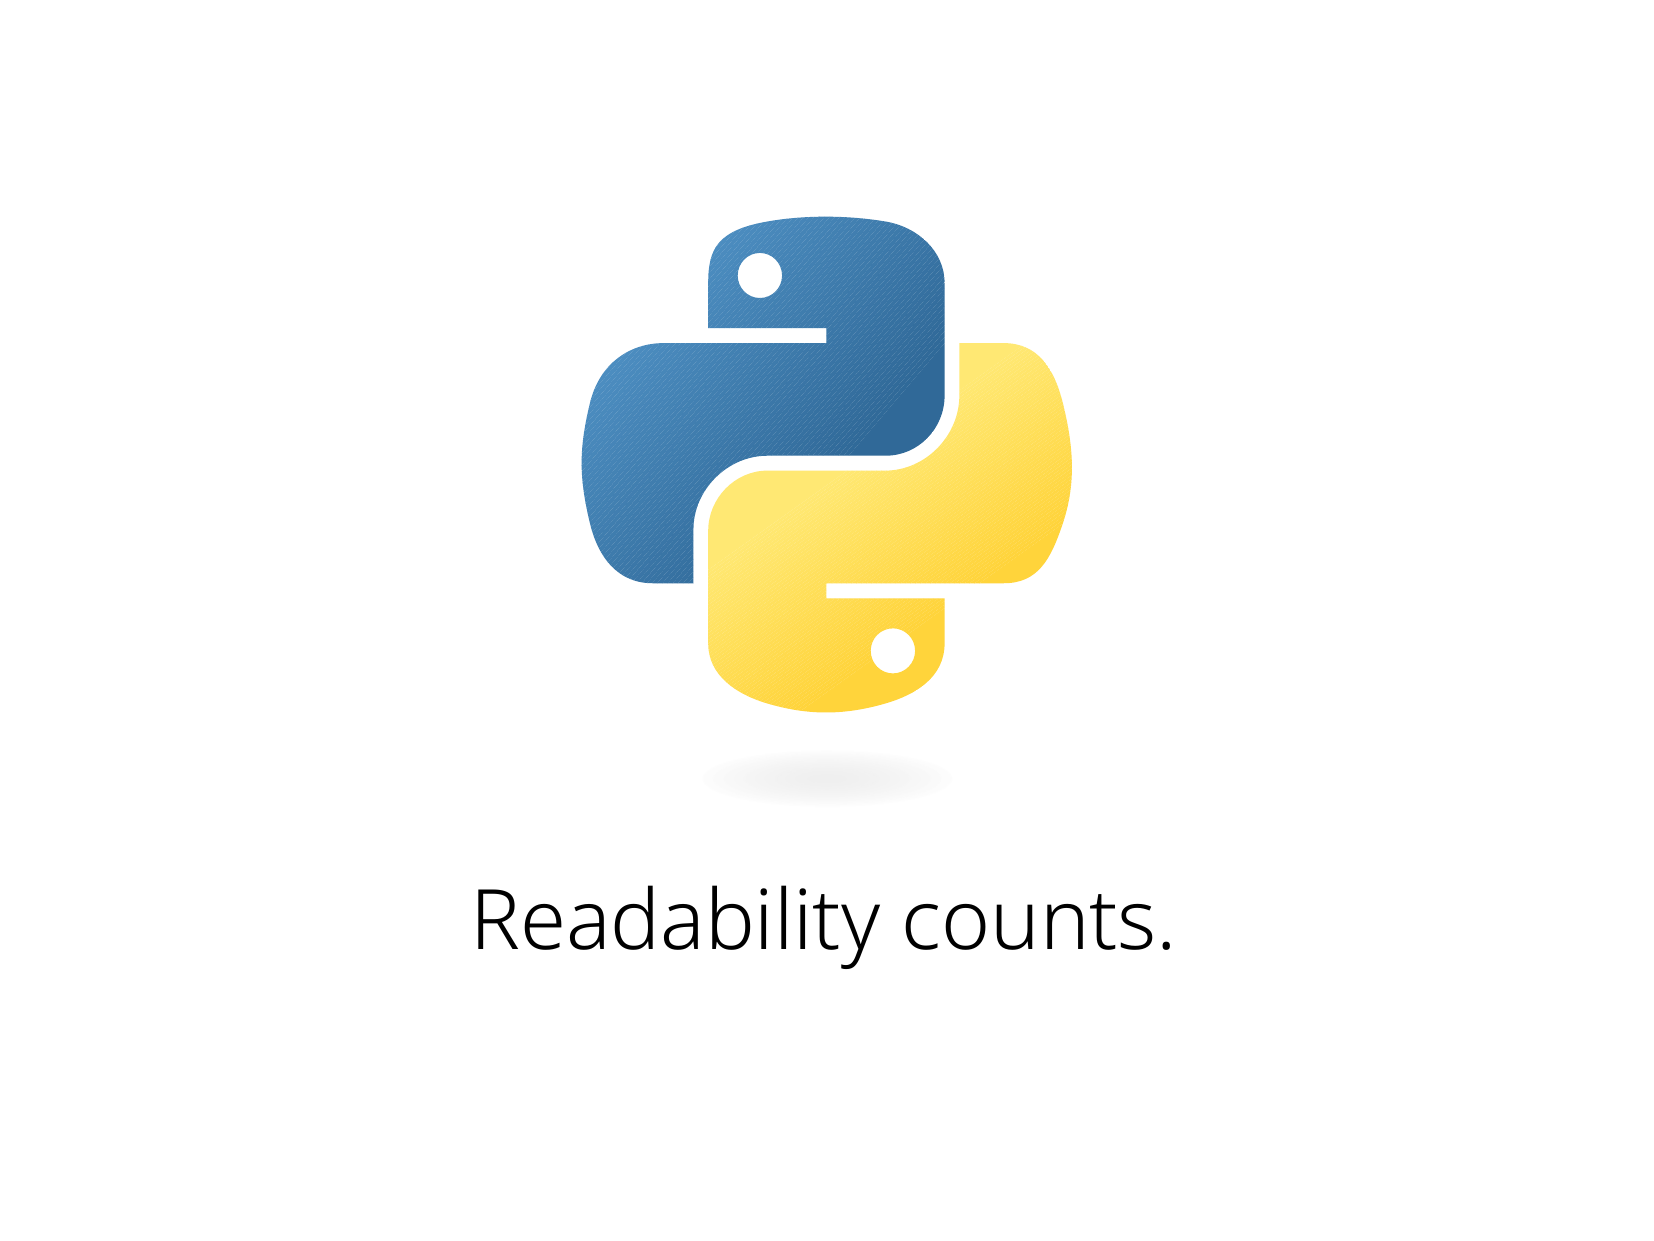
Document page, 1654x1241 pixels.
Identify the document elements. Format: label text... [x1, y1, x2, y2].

picture [551, 187, 1102, 841]
text_box Readability counts. [183, 852, 1465, 970]
